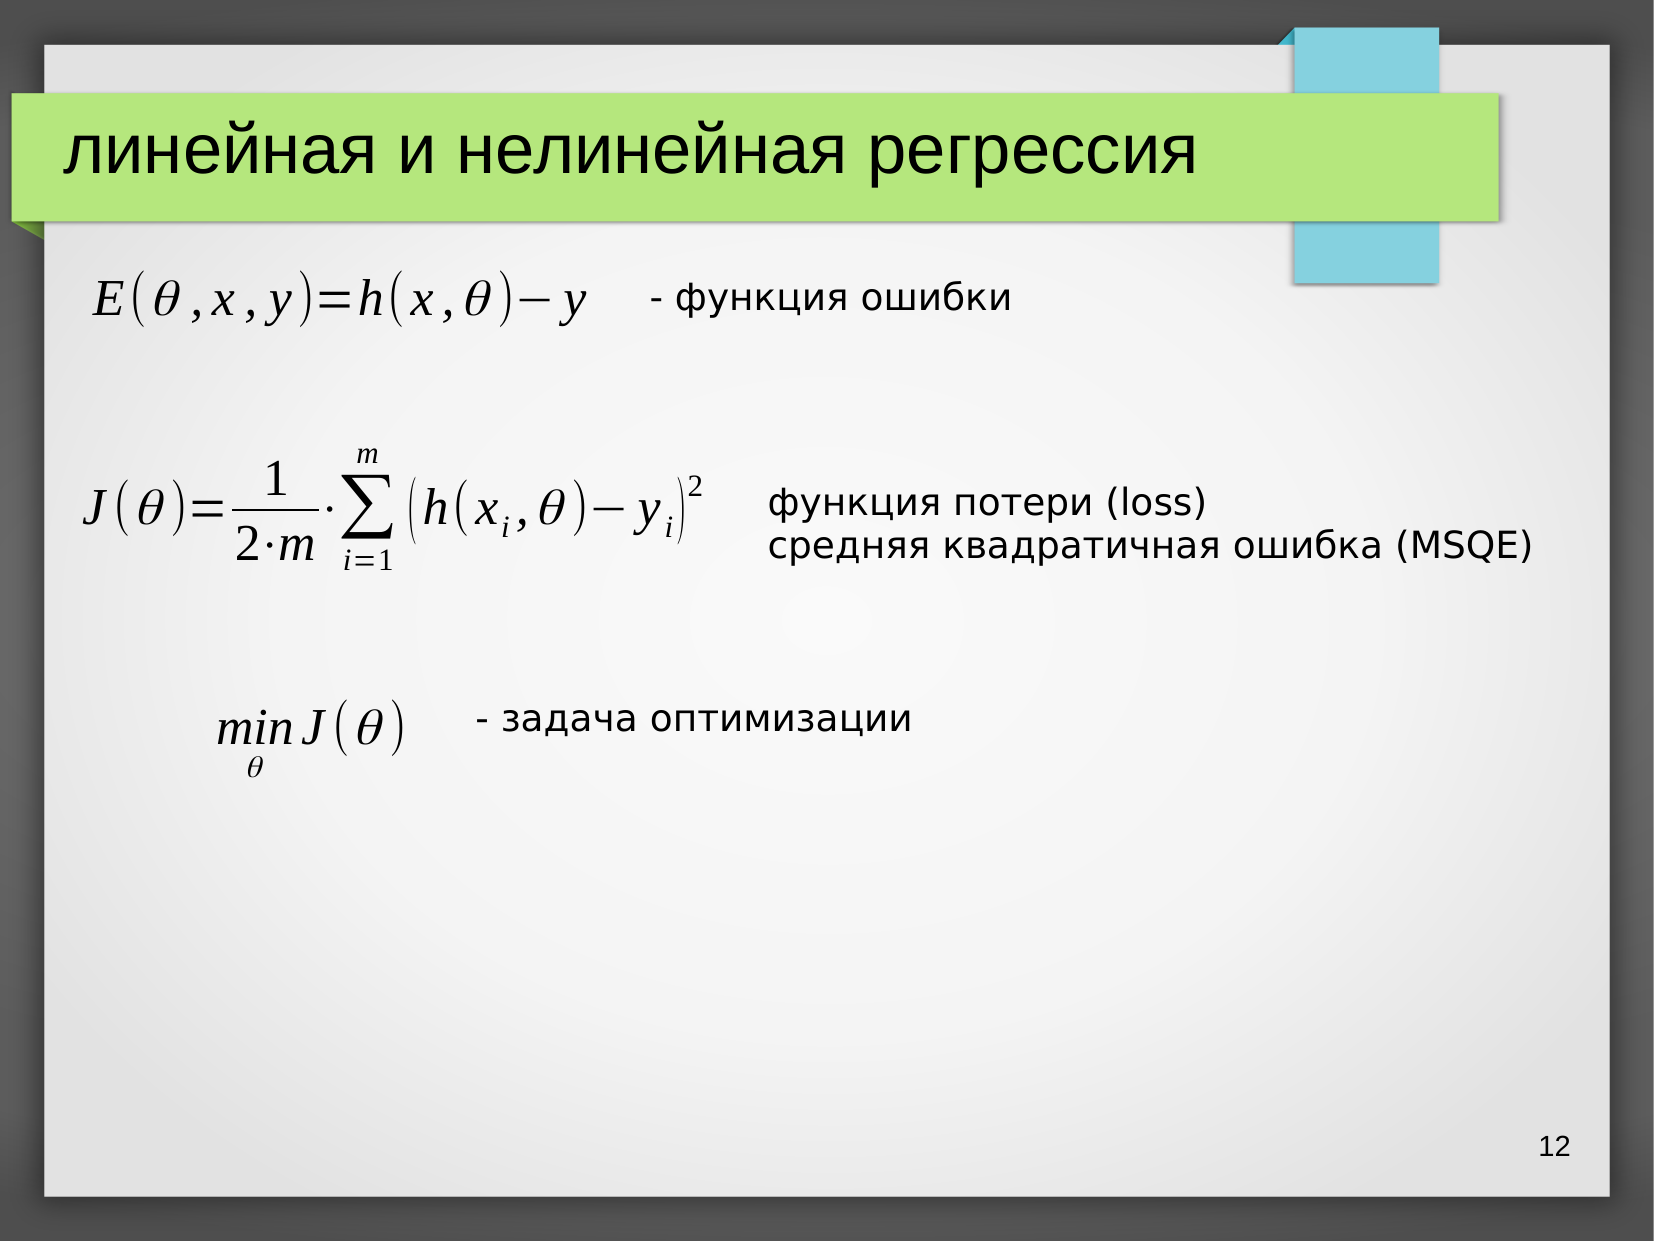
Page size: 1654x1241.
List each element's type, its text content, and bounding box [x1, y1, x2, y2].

title функция потери (loss) средняя квадратичная ошибка (MSQE) [767, 460, 1571, 588]
text_box - задача оптимизации [460, 689, 934, 756]
chart [209, 696, 414, 781]
title линейная и нелинейная регрессия [63, 106, 1469, 193]
picture [0, 0, 1654, 1241]
text_box - функция ошибки [634, 268, 1028, 327]
chart [73, 437, 709, 578]
chart [83, 268, 596, 331]
